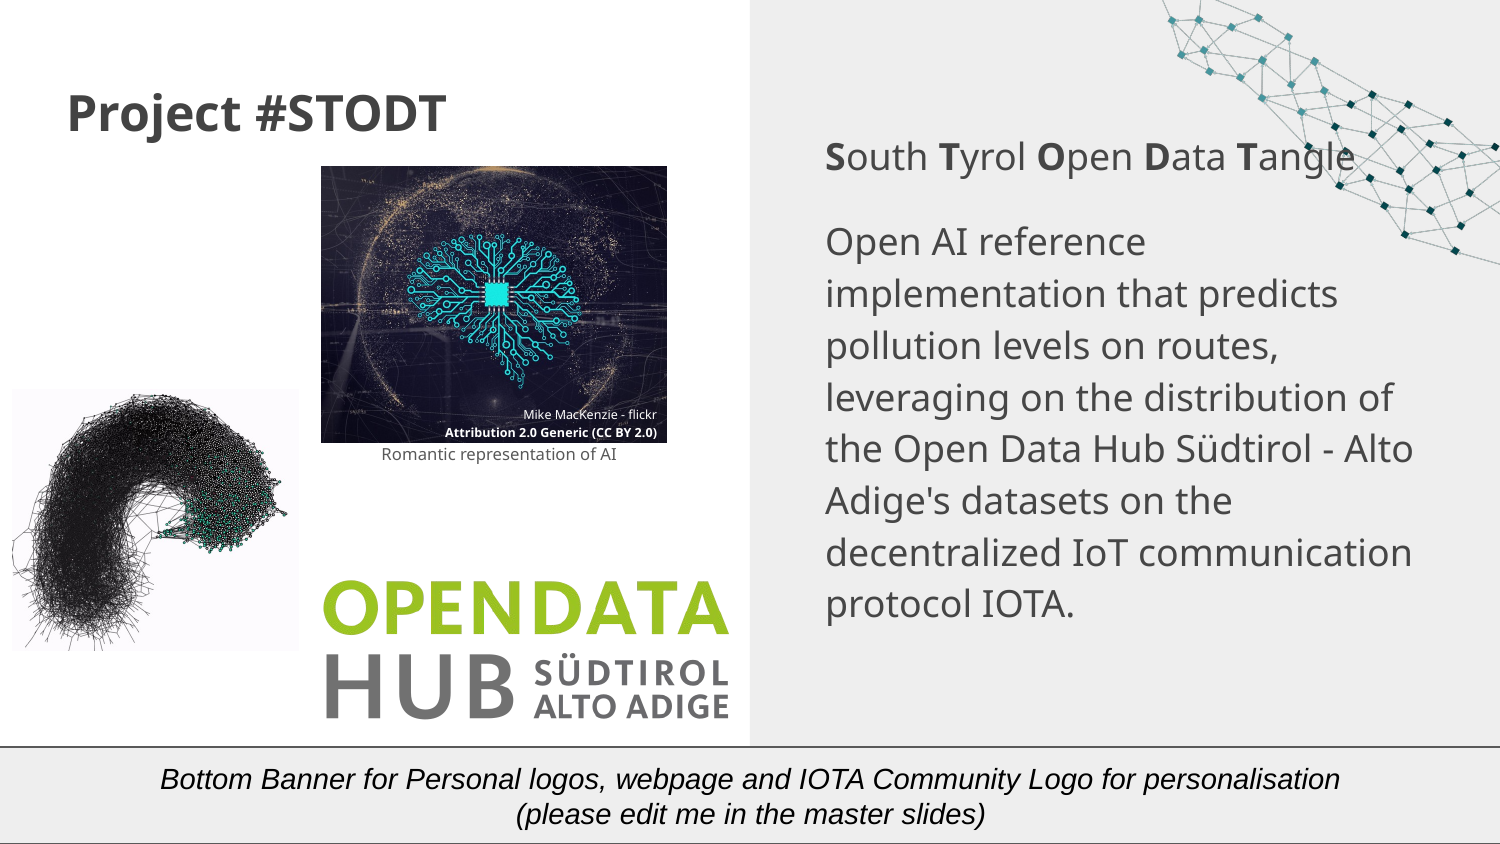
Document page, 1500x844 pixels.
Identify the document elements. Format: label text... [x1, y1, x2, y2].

picture [12, 389, 299, 651]
list South Tyrol Open Data Tangle Open AI reference implementation that predicts pollution levels on routes, leveraging on the distribution of the Open Data Hub Südtirol - Alto Adige's datasets on the decentralized IoT communication protocol IOTA. [810, 118, 1440, 725]
picture [321, 574, 733, 725]
picture [321, 166, 667, 444]
text_box Mike MacKenzie - flickr Attribution 2.0 Generic (CC BY 2.0) Romantic representation of AI [326, 308, 672, 524]
title Project #STODT [51, 72, 701, 167]
picture [1118, 0, 1500, 294]
